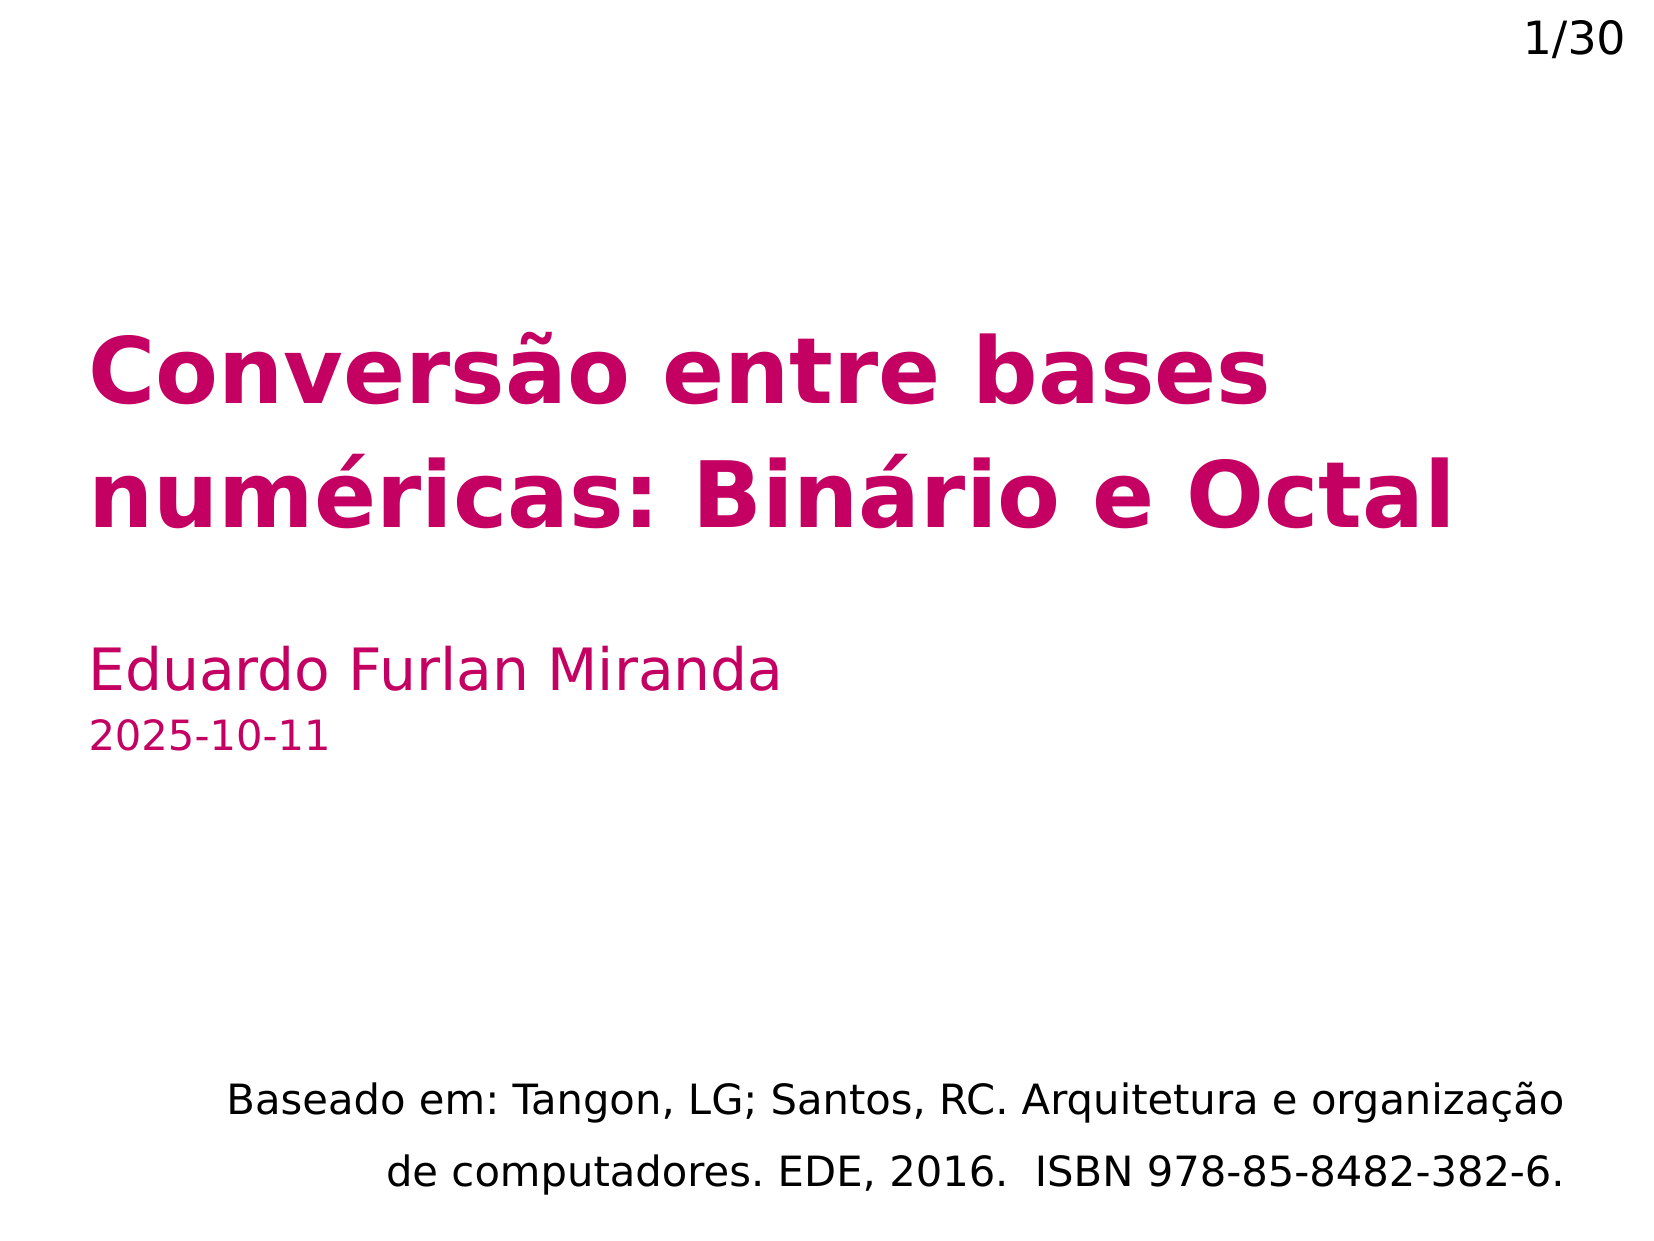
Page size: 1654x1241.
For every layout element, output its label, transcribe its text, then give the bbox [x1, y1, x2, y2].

title Conversão entre bases numéricas: Binário e Octal Eduardo Furlan Miranda 2025-10-11 [88, 29, 1565, 1034]
list Baseado em: Tangon, LG; Santos, RC. Arquitetura e organização de computadores. EDE, 2016. ISBN 978-85-8482-382-6. [177, 1051, 1565, 1211]
